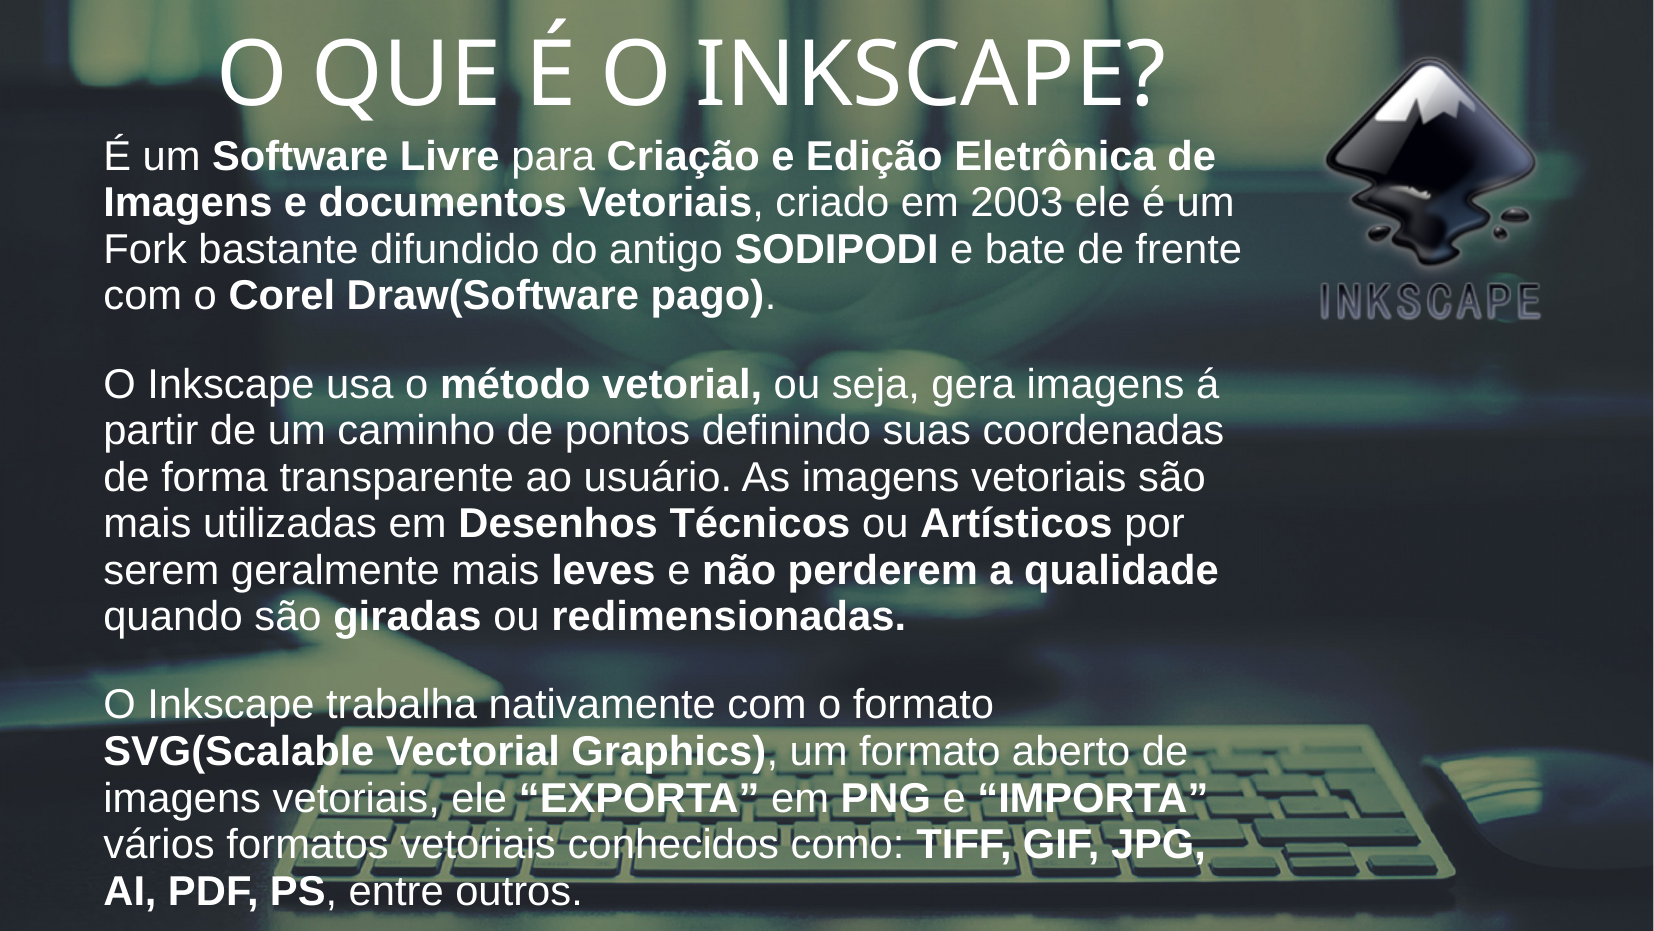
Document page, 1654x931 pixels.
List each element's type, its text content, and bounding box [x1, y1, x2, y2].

text_box O QUE É O INKSCAPE? [0, 0, 1386, 148]
picture [0, 0, 1654, 931]
text_box É um Software Livre para Criação e Edição Eletrônica de Imagens e documentos Vetoriais, criado em 2003 ele é um Fork bastante difundido do antigo SODIPODI e bate de frente com o Corel Draw(Software pago). O Inkscape usa o método vetorial, ou seja, gera imagens á partir de um caminho de pontos definindo suas coordenadas de forma transparente ao usuário. As imagens vetoriais são mais utilizadas em Desenhos Técnicos ou Artísticos por serem geralmente mais leves e não perderem a qualidade quando são giradas ou redimensionadas. O Inkscape trabalha nativamente com o formato SVG(Scalable Vectorial Graphics), um formato aberto de imagens vetoriais, ele “EXPORTA” em PNG e “IMPORTA” vários formatos vetoriais conhecidos como: TIFF, GIF, JPG, AI, PDF, PS, entre outros. [88, 125, 1270, 922]
